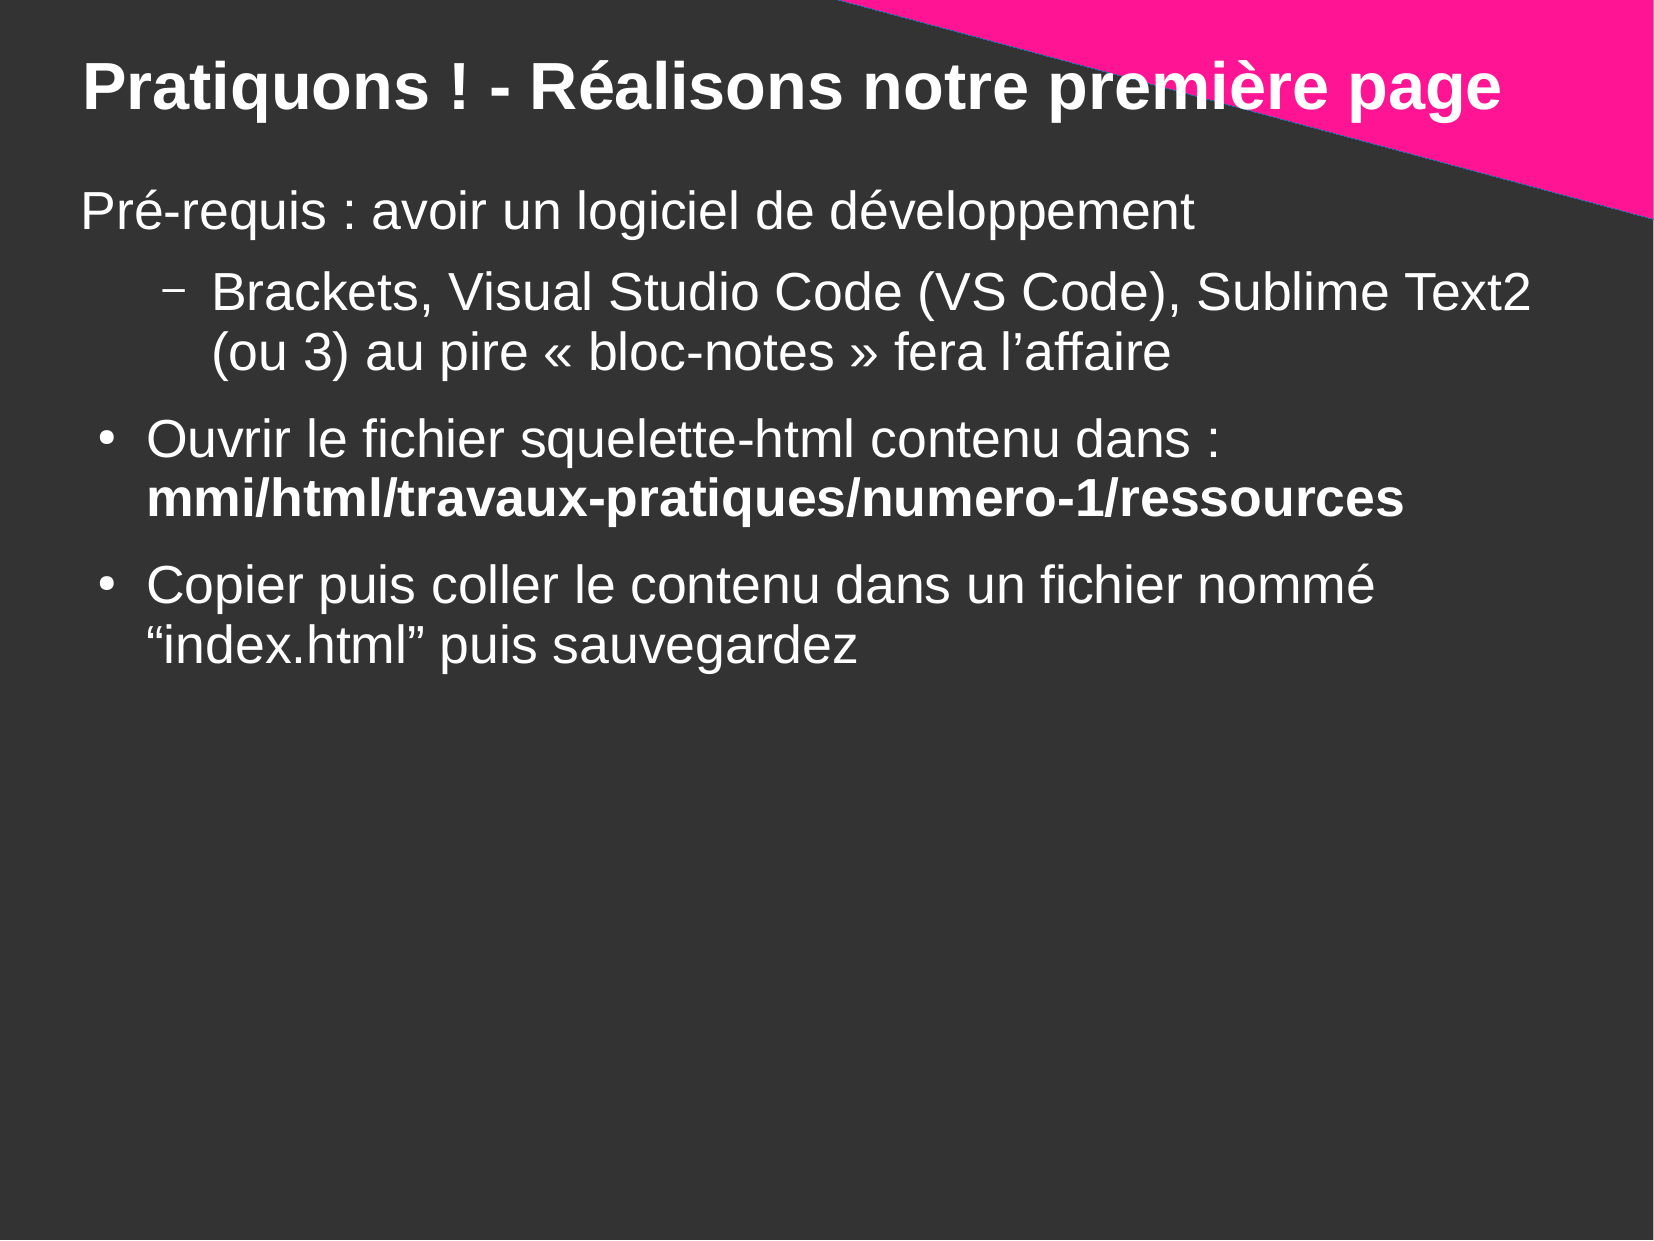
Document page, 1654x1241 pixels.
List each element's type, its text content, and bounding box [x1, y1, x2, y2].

text_box [838, 0, 1654, 220]
list Pré-requis : avoir un logiciel de développement Brackets, Visual Studio Code (VS Code), Sublime Text2 (ou 3) au pire « bloc-notes » fera l’affaire Ouvrir le fichier squelette-html contenu dans : mmi/html/travaux-pratiques/numero-1/ressources Copier puis coller le contenu dans un fichier nommé “index.html” puis sauvegardez [80, 180, 1620, 675]
title Pratiquons ! - Réalisons notre première page [82, 49, 1571, 152]
